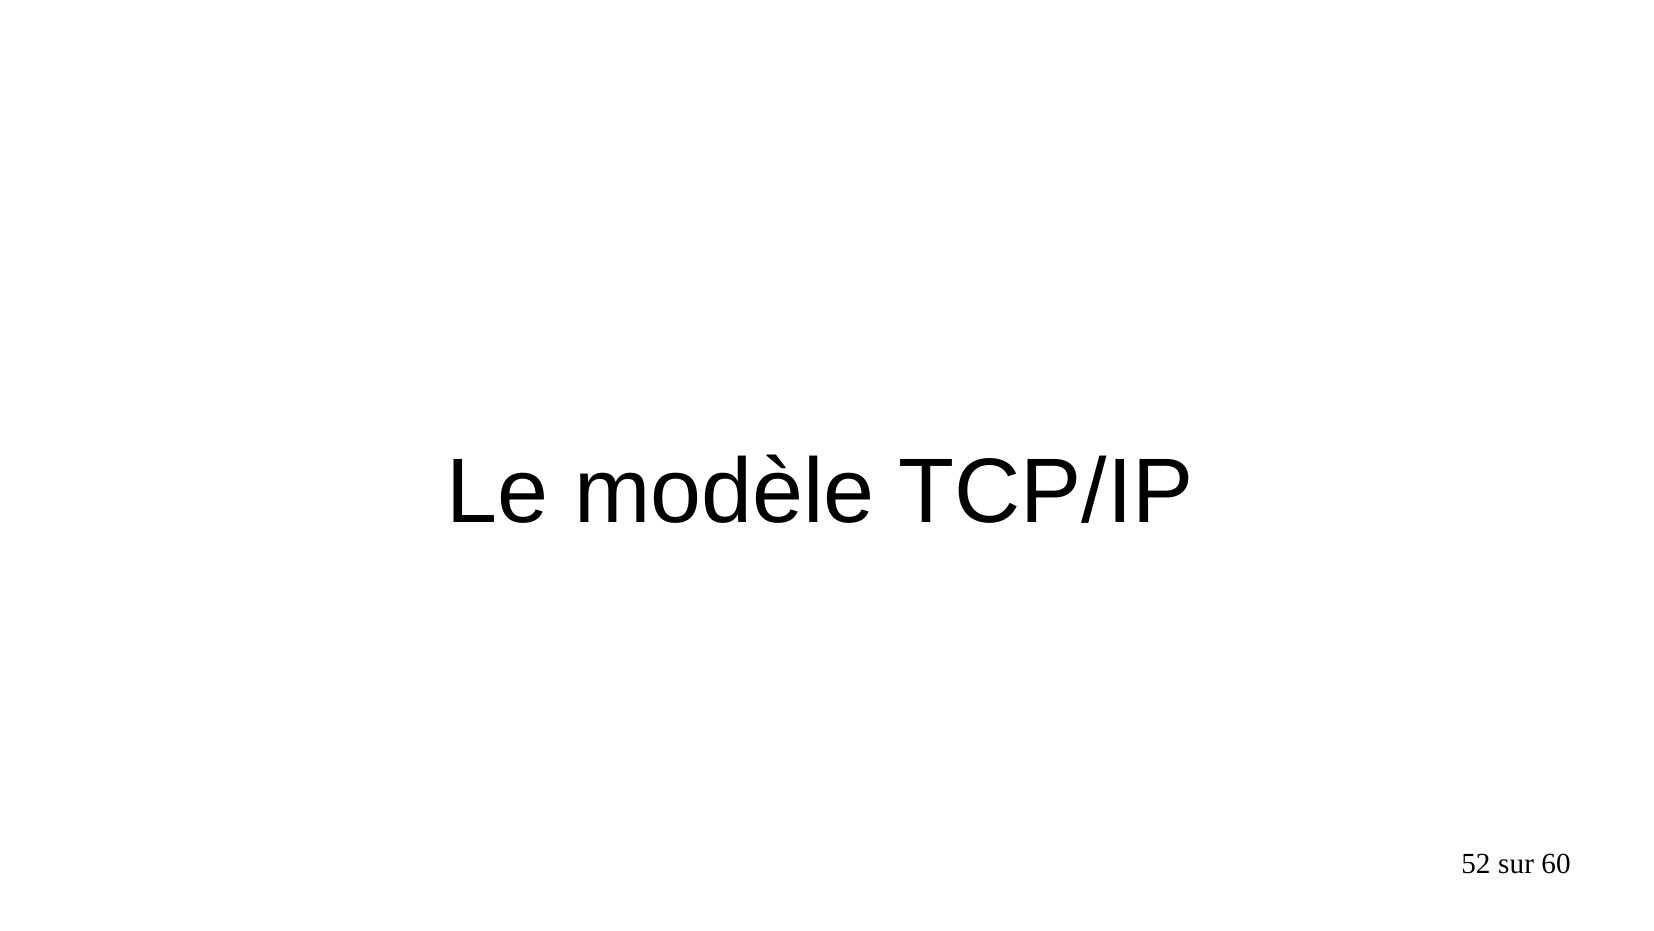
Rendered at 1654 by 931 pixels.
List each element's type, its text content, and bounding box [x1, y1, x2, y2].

title Le modèle TCP/IP [76, 413, 1565, 569]
